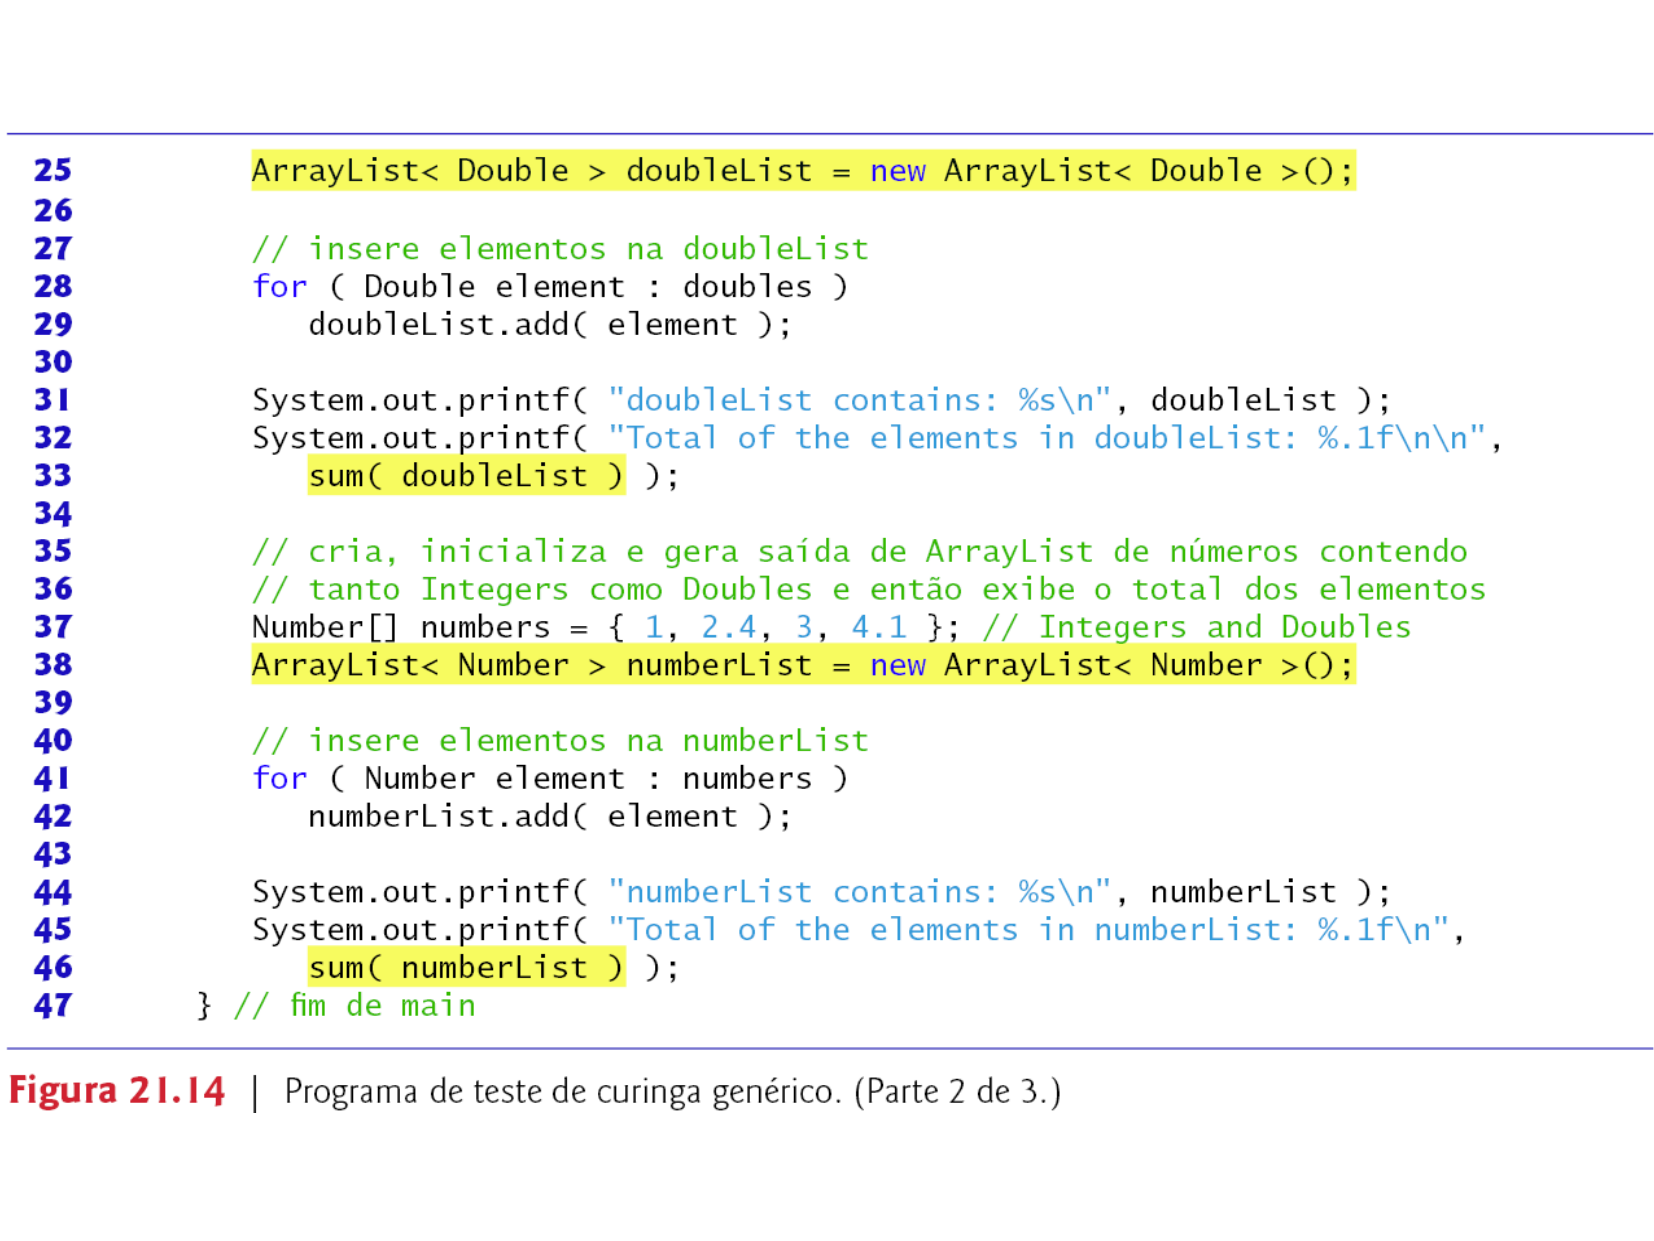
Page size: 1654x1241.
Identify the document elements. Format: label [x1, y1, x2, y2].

picture [6, 132, 1654, 1113]
